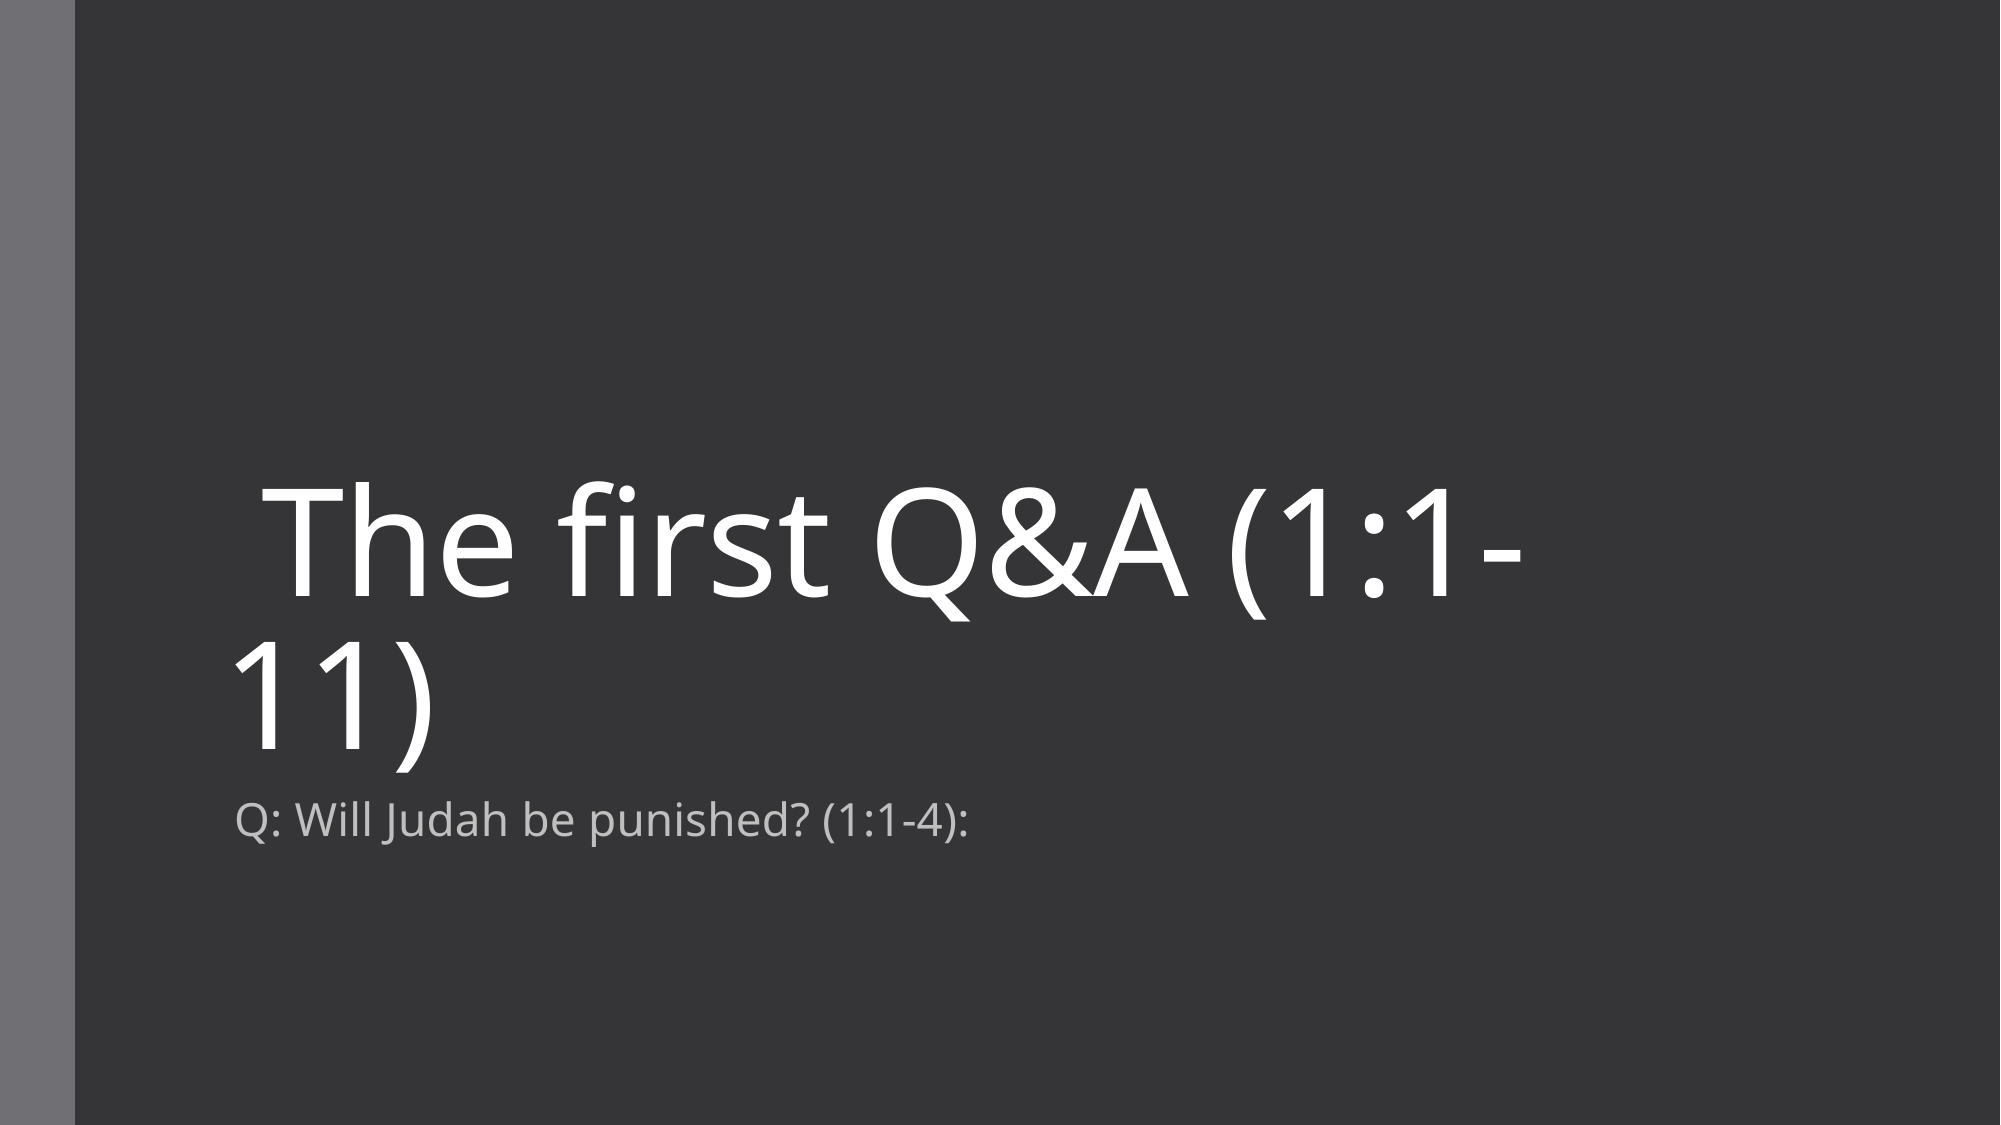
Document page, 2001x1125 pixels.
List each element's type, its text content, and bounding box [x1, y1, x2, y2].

subtitle Q: Will Judah be punished? (1:1-4): [206, 787, 1752, 1066]
title The first Q&A (1:1-11) [206, 124, 1752, 787]
